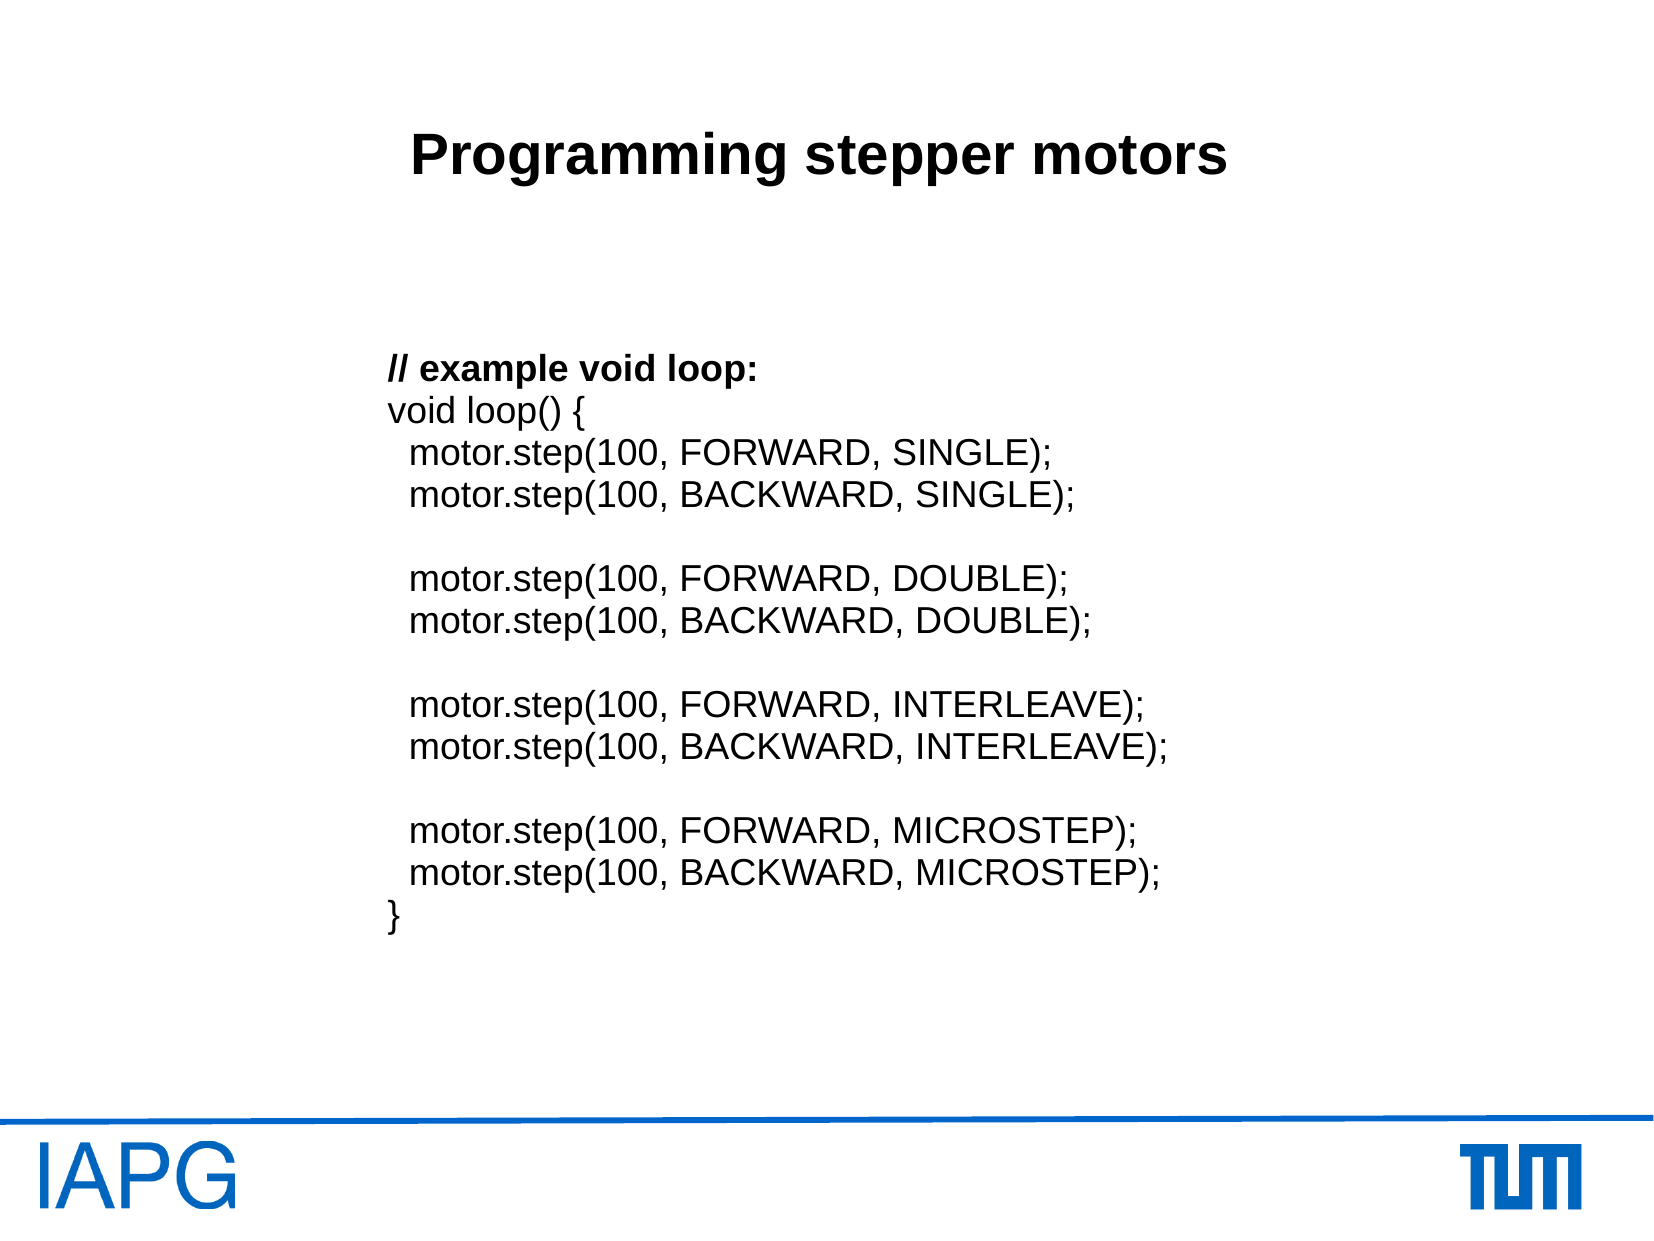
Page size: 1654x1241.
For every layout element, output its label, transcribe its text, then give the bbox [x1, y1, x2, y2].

text_box Programming stepper motors [395, 114, 1245, 195]
picture [32, 1141, 243, 1209]
picture [1459, 1142, 1582, 1210]
text_box // example void loop: void loop() { motor.step(100, FORWARD, SINGLE); motor.step(100, BACKWARD, SINGLE); motor.step(100, FORWARD, DOUBLE); motor.step(100, BACKWARD, DOUBLE); motor.step(100, FORWARD, INTERLEAVE); motor.step(100, BACKWARD, INTERLEAVE); motor.step(100, FORWARD, MICROSTEP); motor.step(100, BACKWARD, MICROSTEP); } [372, 340, 1195, 943]
